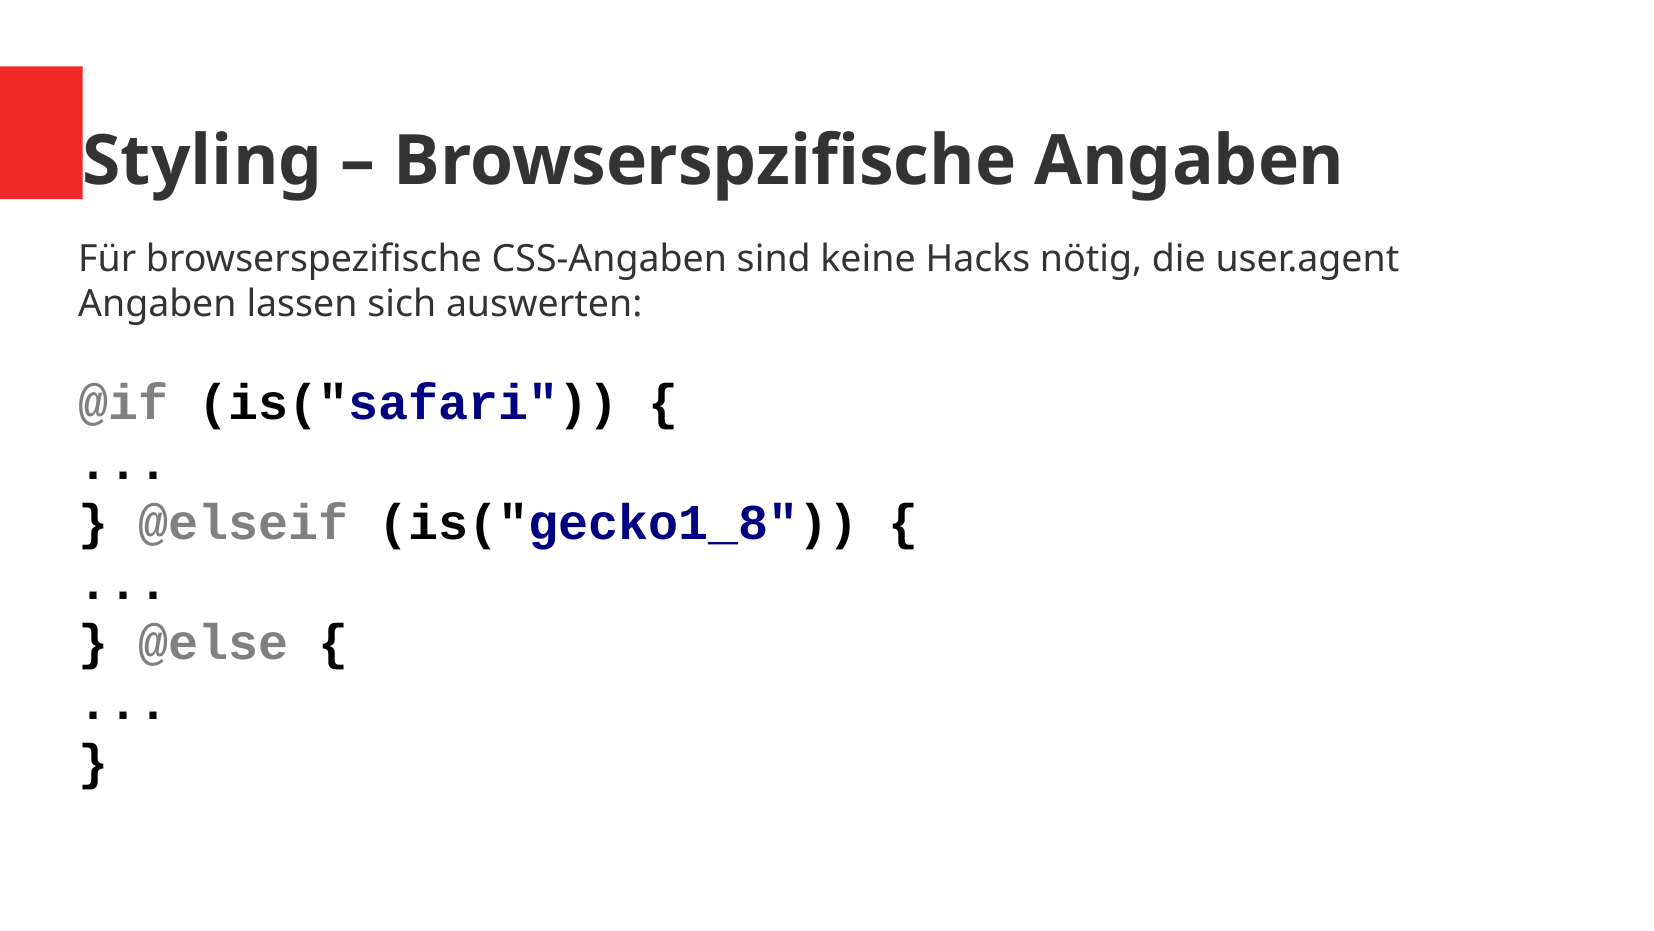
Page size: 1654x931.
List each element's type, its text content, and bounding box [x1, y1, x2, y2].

title Styling – Browserspzifische Angaben [82, 14, 1571, 216]
list Für browserspezifische CSS-Angaben sind keine Hacks nötig, die user.agent Angaben lassen sich auswerten: @if (is("safari")) { ... } @elseif (is("gecko1_8")) { ... } @else { ... } [78, 234, 1537, 850]
